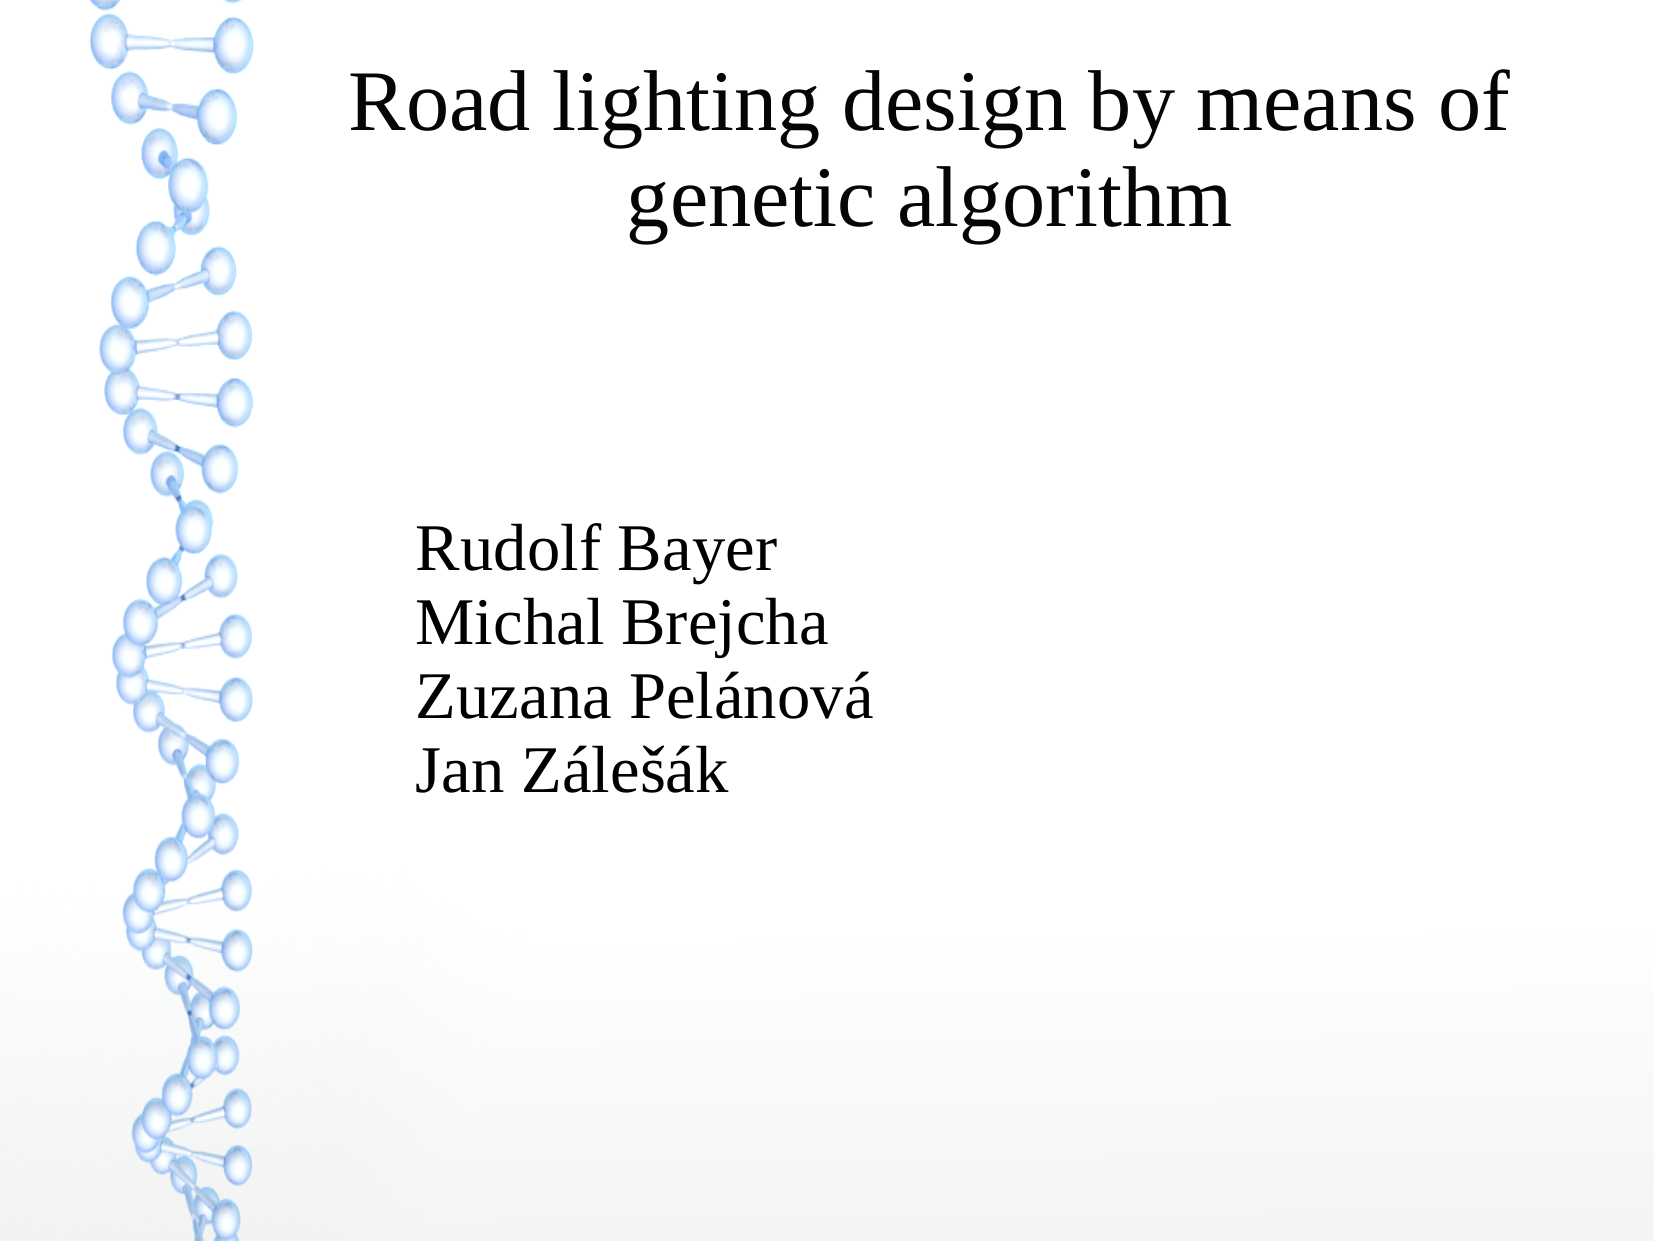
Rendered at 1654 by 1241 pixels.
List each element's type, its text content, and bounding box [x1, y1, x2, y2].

subtitle Rudolf Bayer Michal Brejcha Zuzana Pelánová Jan Zálešák [265, 299, 1595, 1019]
picture [0, 0, 1654, 1241]
title Road lighting design by means of genetic algorithm [265, 47, 1595, 252]
